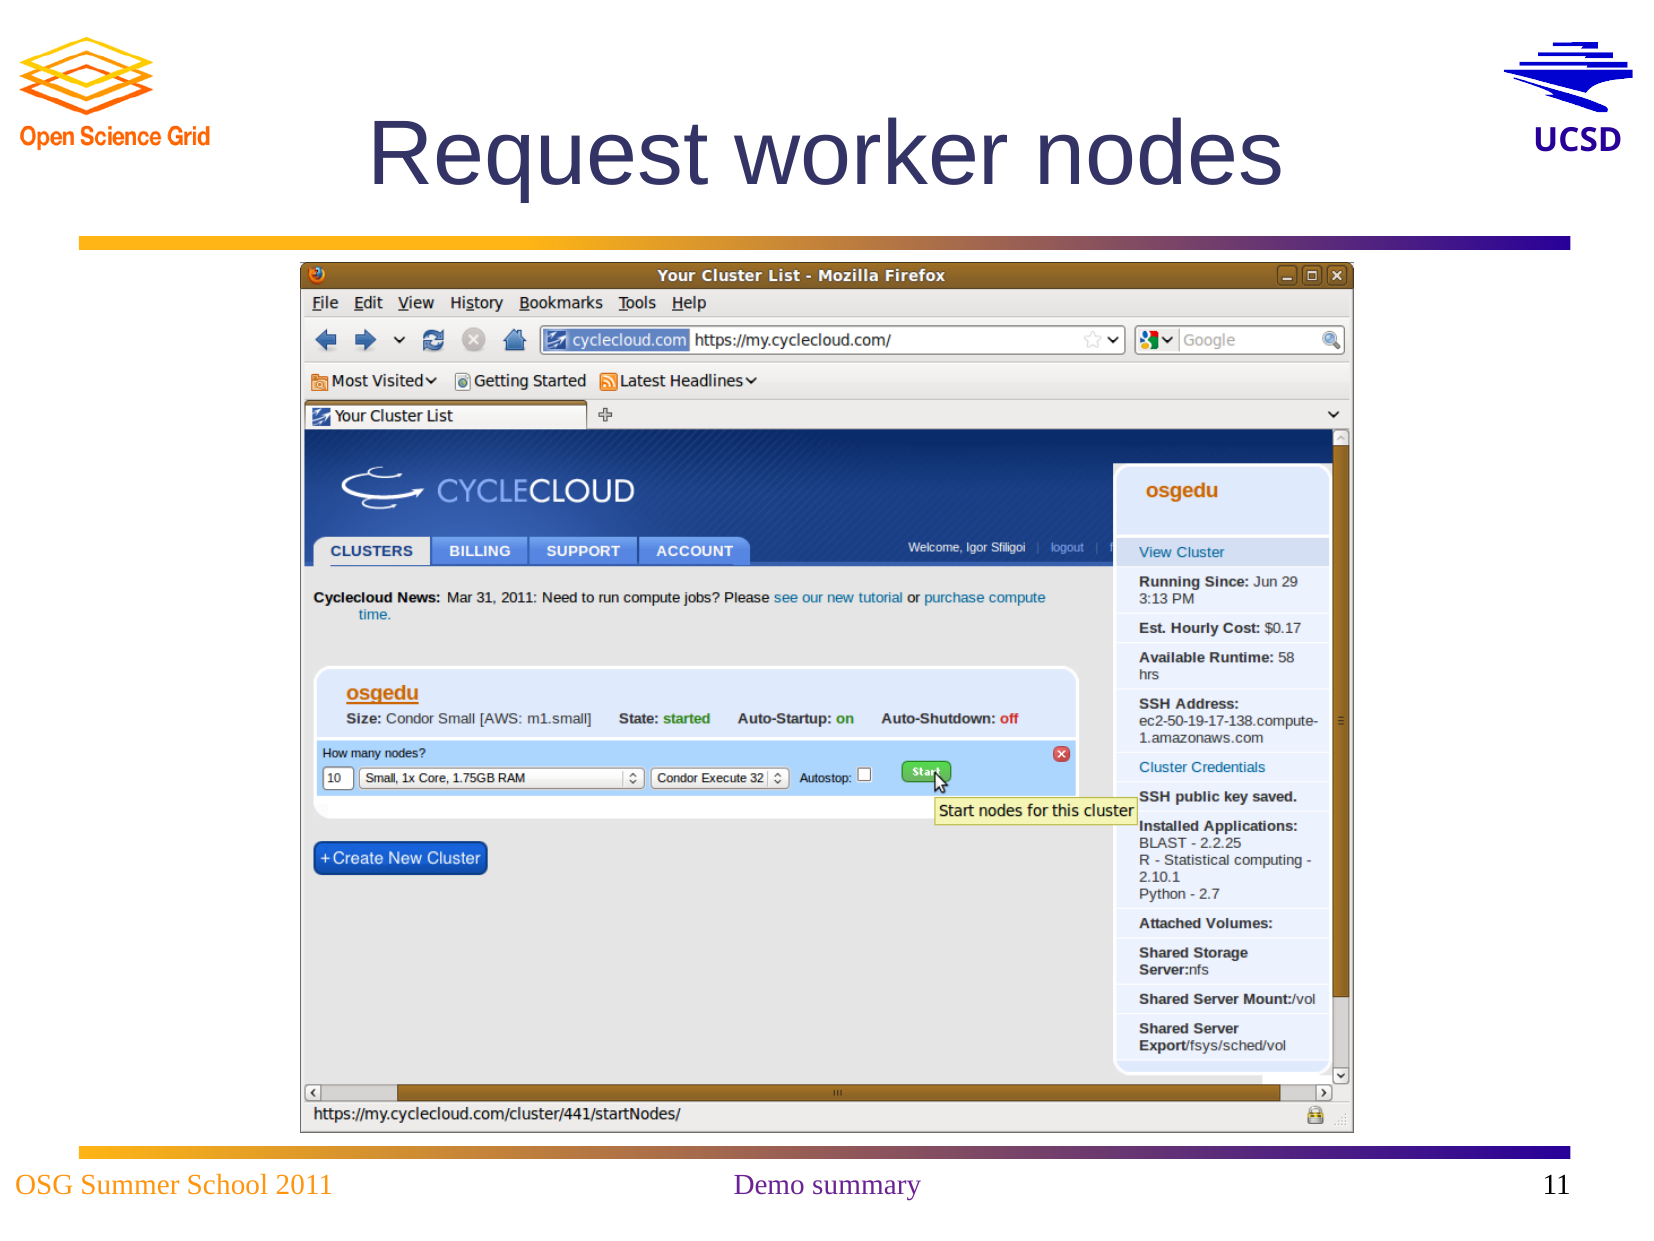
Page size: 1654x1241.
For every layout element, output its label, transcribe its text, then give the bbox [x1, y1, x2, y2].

title Request worker nodes [82, 56, 1571, 250]
picture [300, 262, 1354, 1133]
picture [1495, 42, 1637, 118]
picture [0, 14, 229, 167]
